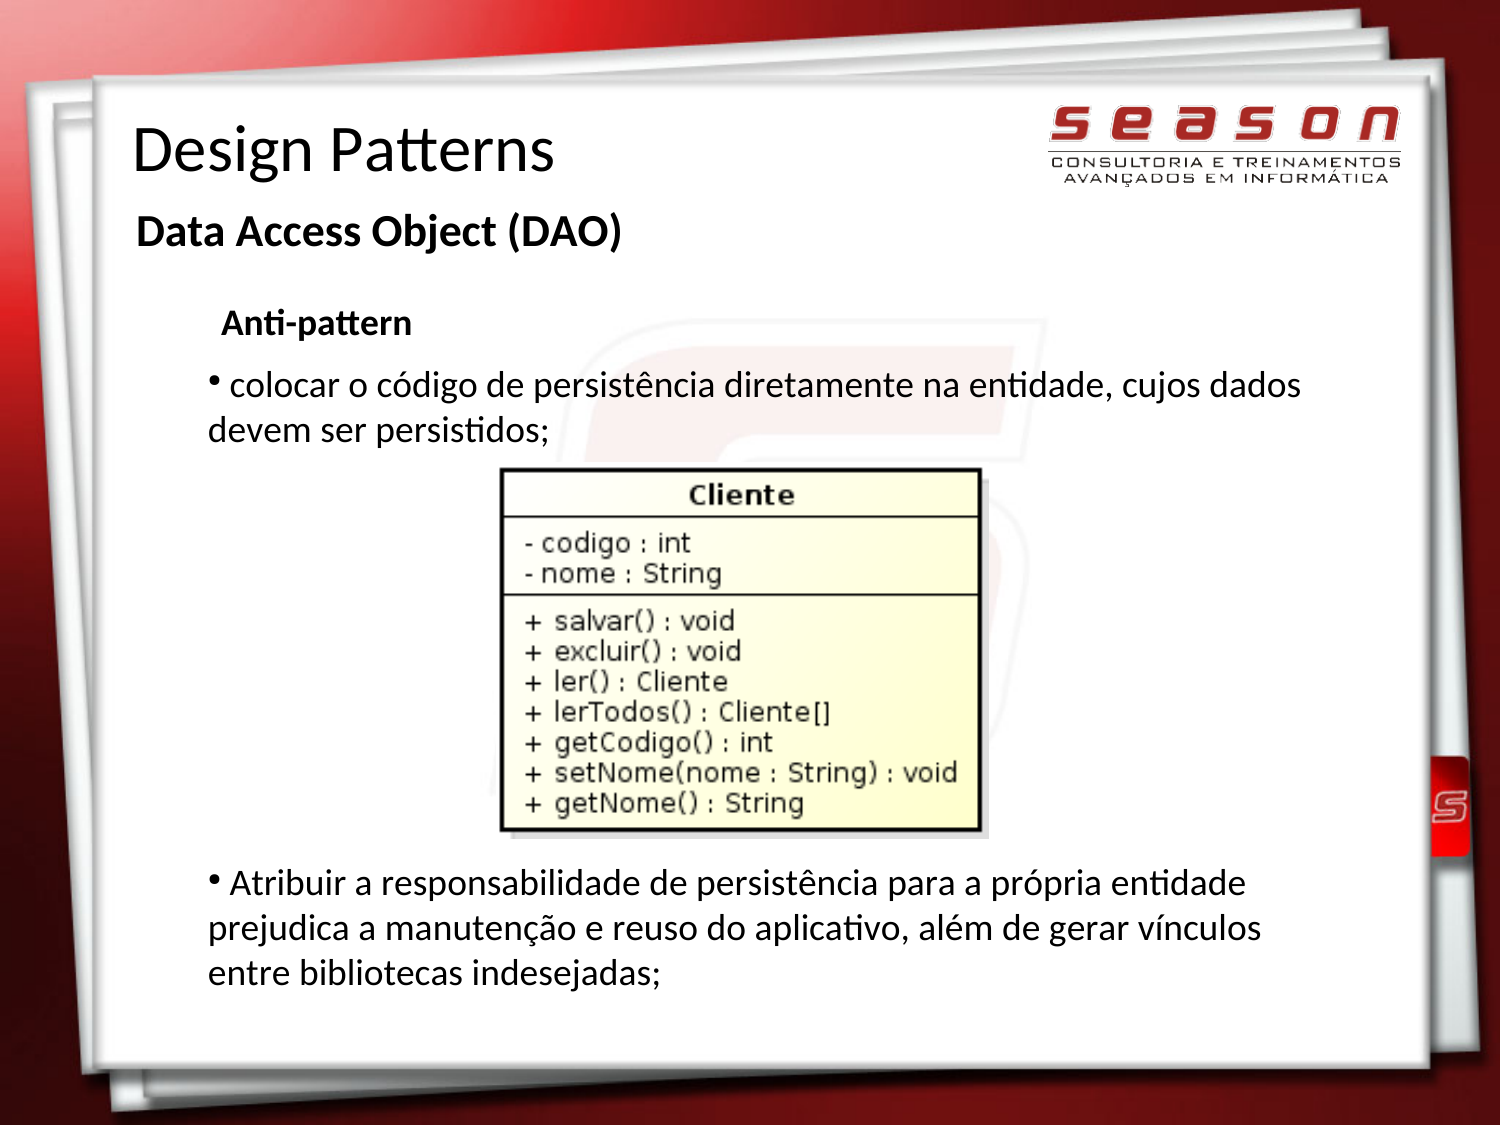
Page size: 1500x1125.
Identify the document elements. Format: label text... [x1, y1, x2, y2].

text_box Atribuir a responsabilidade de persistência para a própria entidade prejudica a manutenção e reuso do aplicativo, além de gerar vínculos entre bibliotecas indesejadas; [207, 838, 1328, 1013]
text_box Data Access Object (DAO) [119, 200, 1240, 256]
picture [0, 0, 1500, 1125]
text_box Anti-pattern colocar o código de persistência diretamente na entidade, cujos dados devem ser persistidos; [207, 286, 1328, 461]
title Design Patterns [118, 33, 1394, 257]
